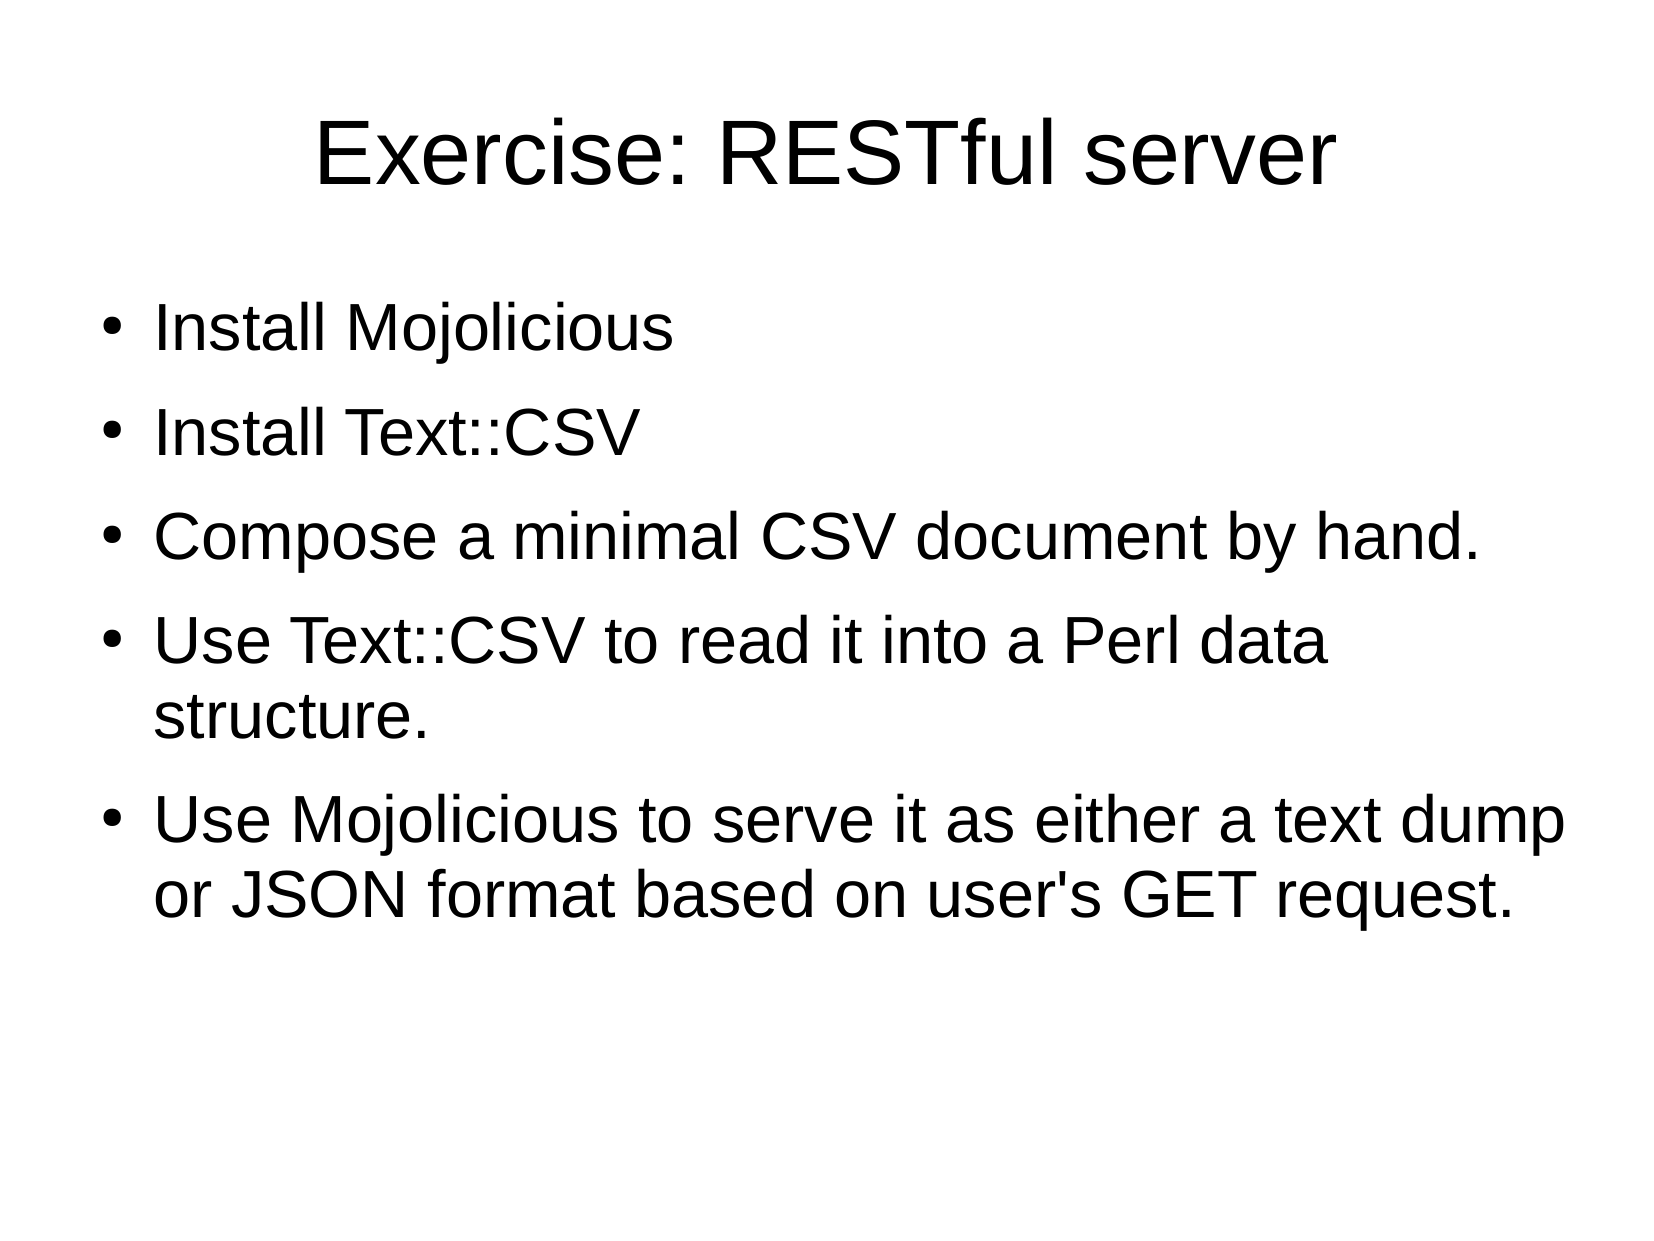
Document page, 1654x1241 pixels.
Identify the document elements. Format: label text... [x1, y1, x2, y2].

list Install Mojolicious Install Text::CSV Compose a minimal CSV document by hand. Use Text::CSV to read it into a Perl data structure. Use Mojolicious to serve it as either a text dump or JSON format based on user's GET request. [82, 290, 1571, 1010]
title Exercise: RESTful server [82, 49, 1571, 257]
